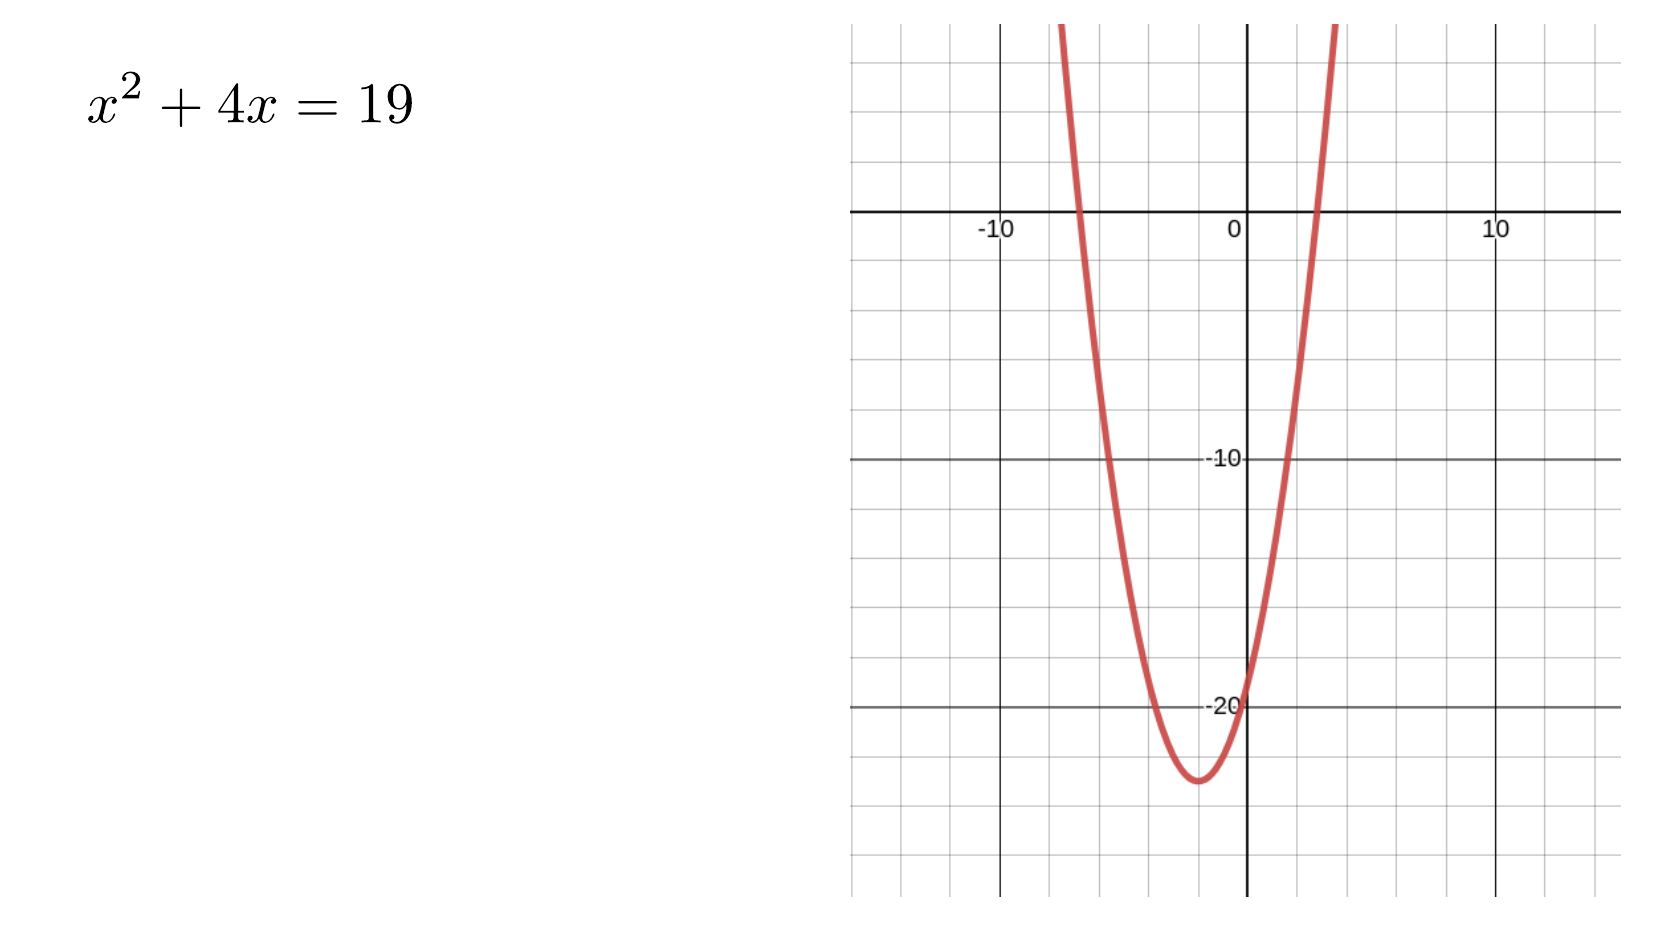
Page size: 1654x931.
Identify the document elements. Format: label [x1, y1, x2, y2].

text_box [88, 71, 412, 128]
picture [850, 24, 1621, 897]
